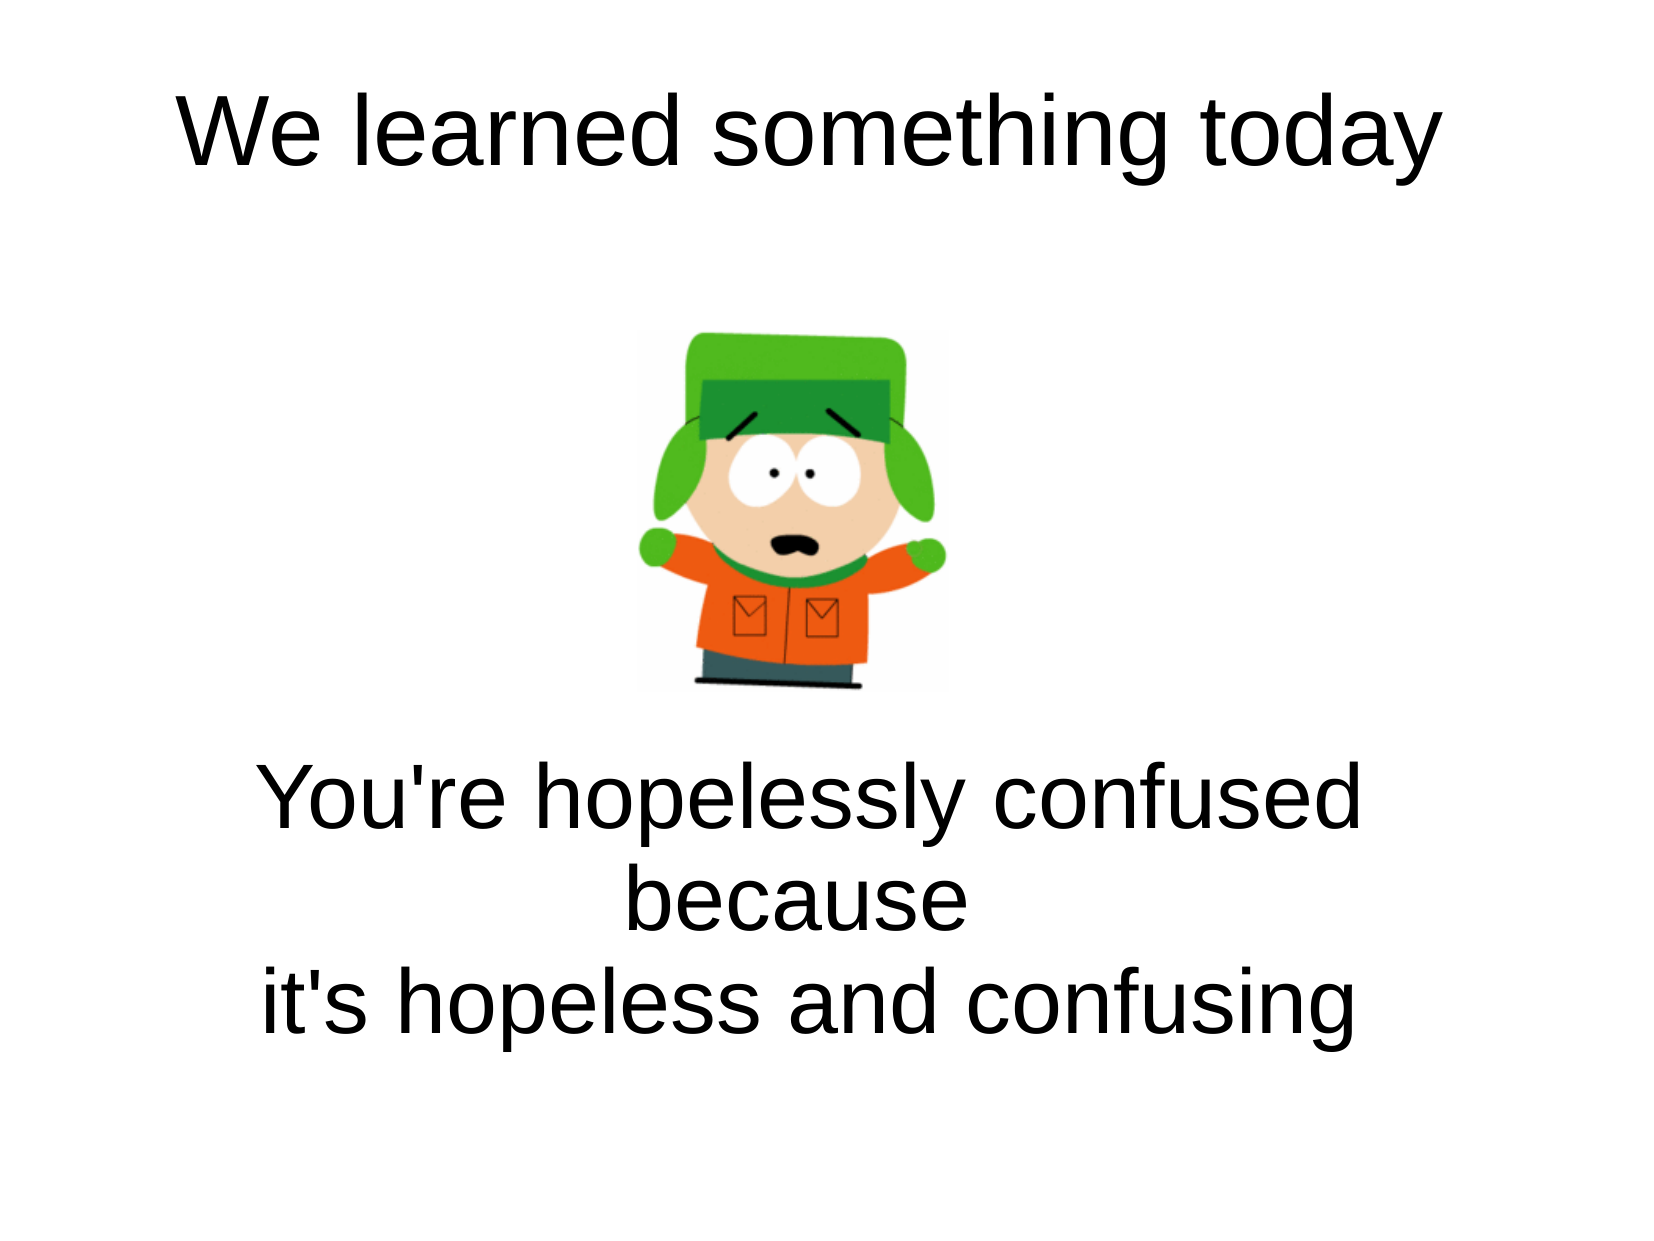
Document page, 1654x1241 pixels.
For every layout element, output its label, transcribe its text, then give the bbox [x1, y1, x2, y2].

text_box We learned something today You're hopelessly confused because it's hopeless and confusing [82, 74, 1538, 1053]
picture [637, 330, 949, 692]
